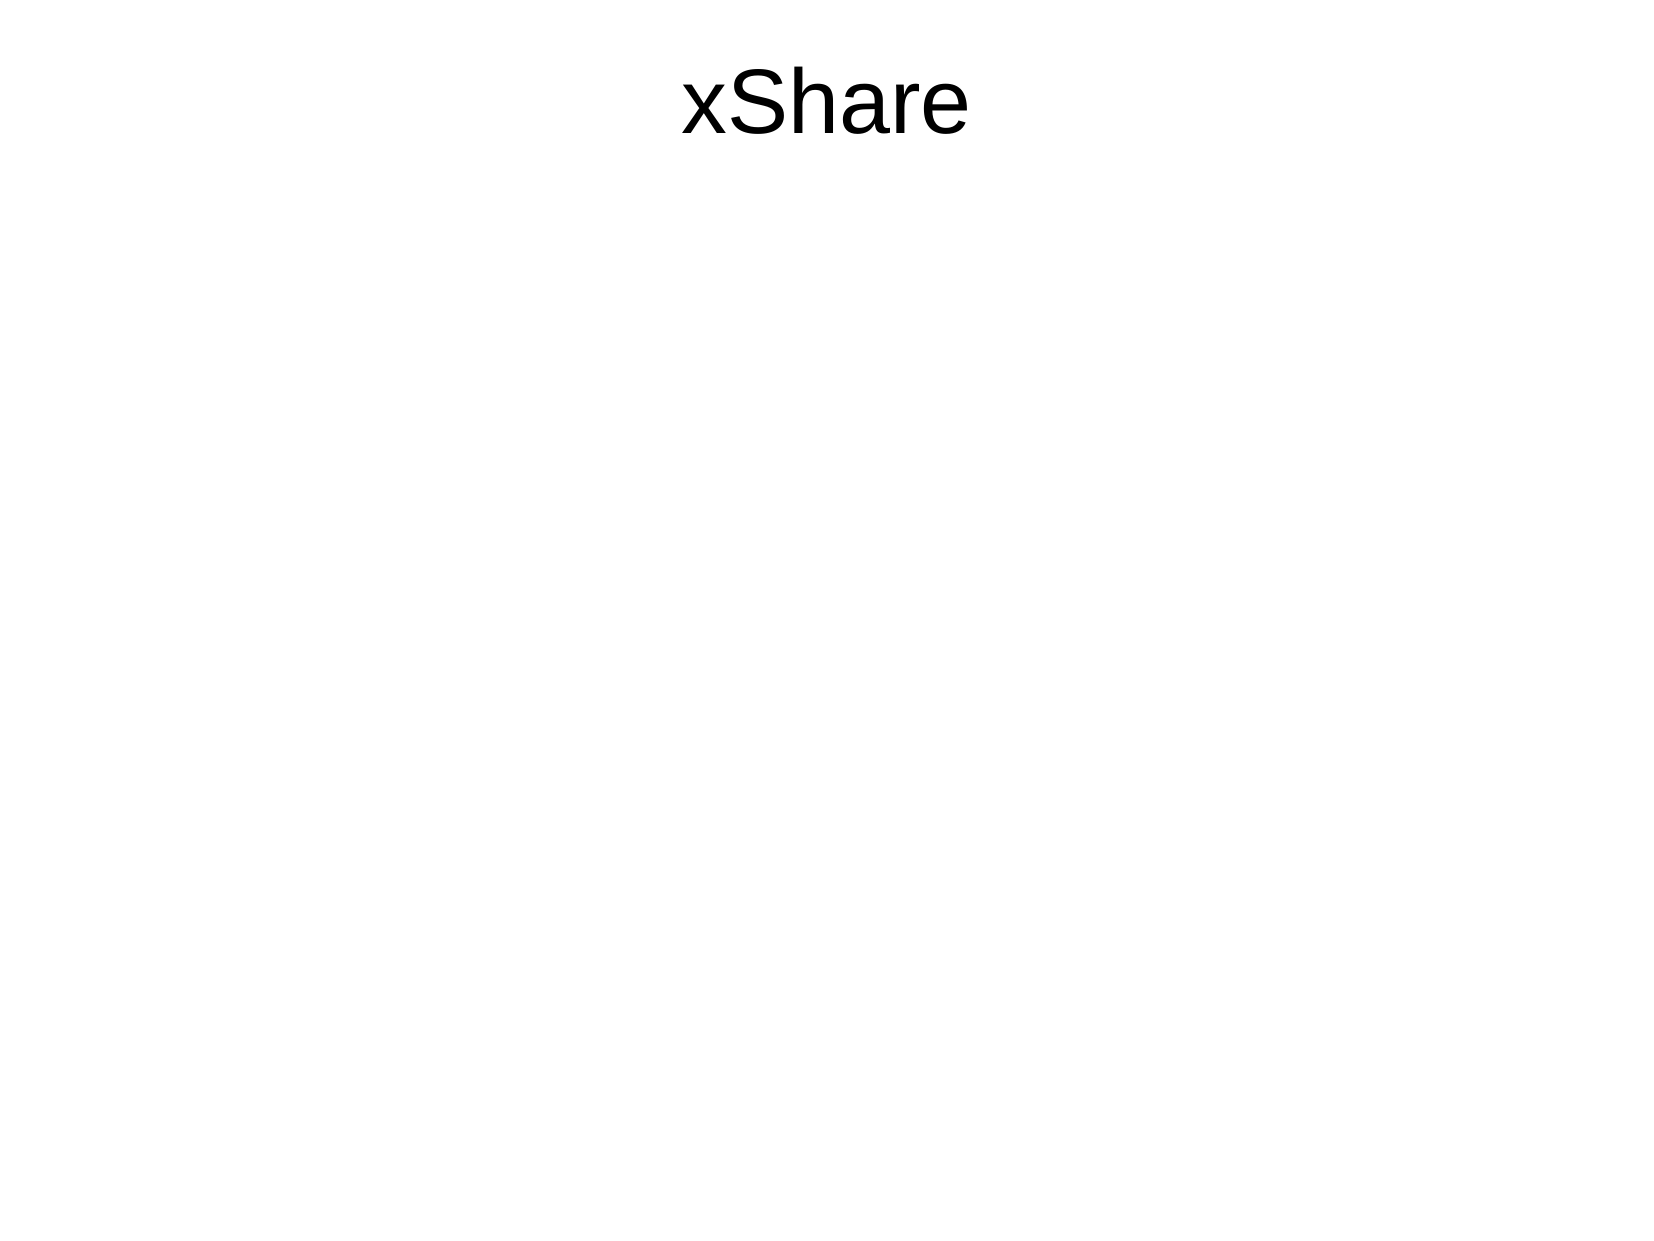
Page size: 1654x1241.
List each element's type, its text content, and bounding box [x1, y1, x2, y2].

title xShare [82, 49, 1571, 257]
